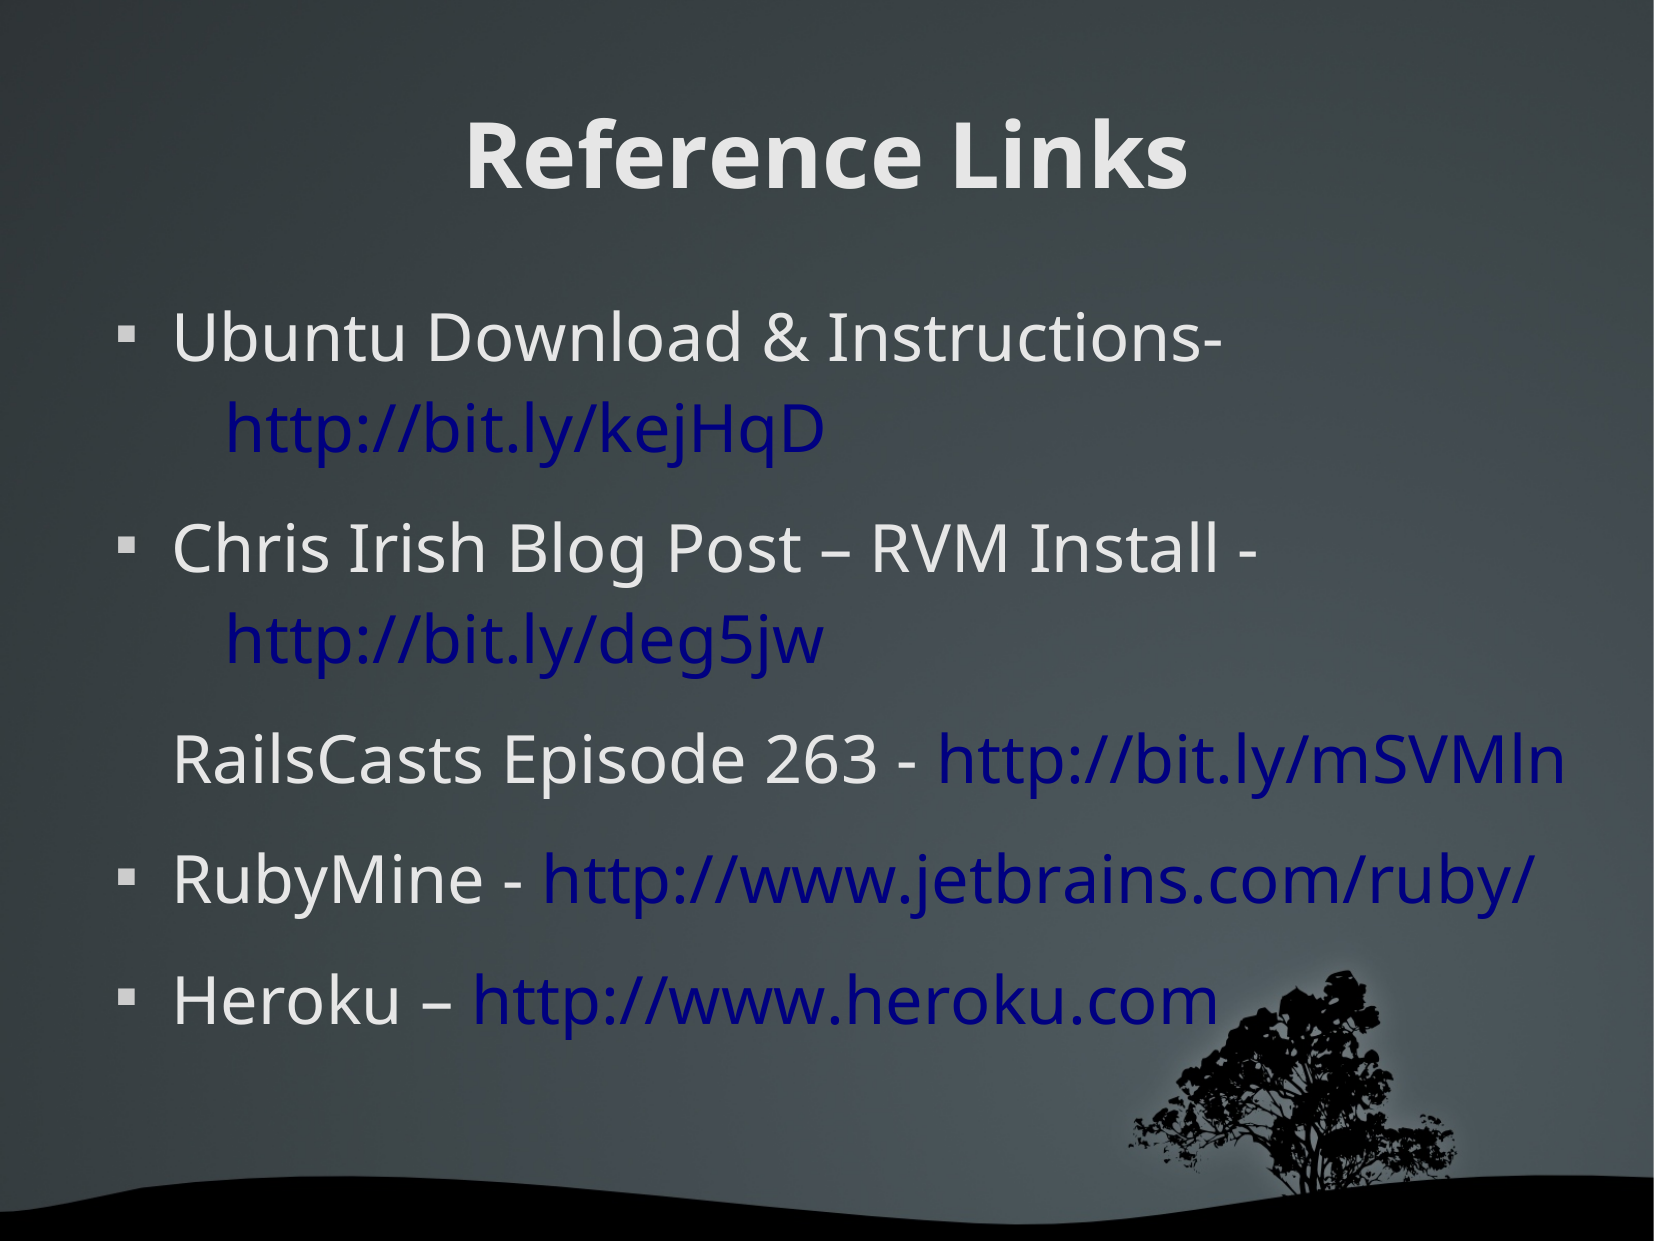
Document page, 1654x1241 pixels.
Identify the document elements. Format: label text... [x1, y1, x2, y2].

title Reference Links [82, 49, 1571, 257]
list Ubuntu Download & Instructions- http://bit.ly/kejHqD Chris Irish Blog Post – RVM Install - http://bit.ly/deg5jw RailsCasts Episode 263 - http://bit.ly/mSVMln RubyMine - http://www.jetbrains.com/ruby/ Heroku – http://www.heroku.com [82, 290, 1571, 1109]
picture [0, 0, 1654, 1241]
